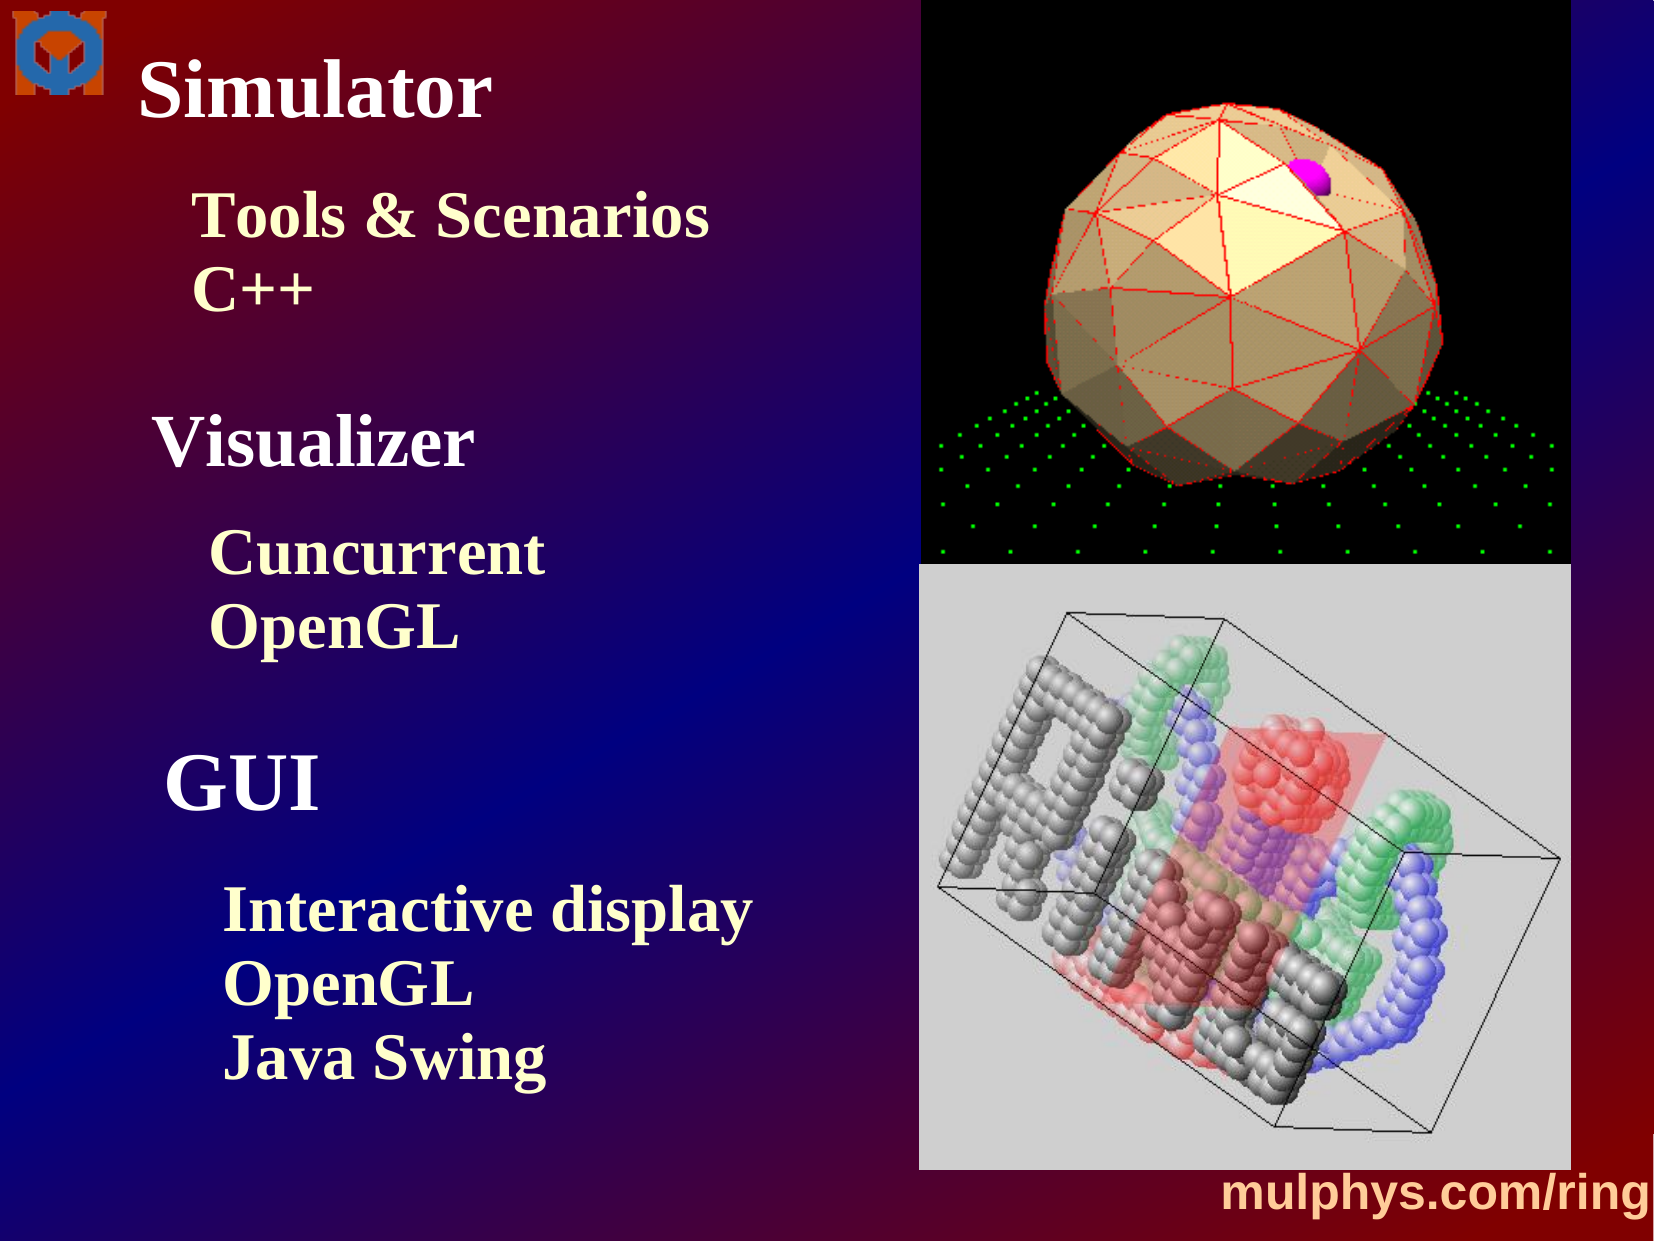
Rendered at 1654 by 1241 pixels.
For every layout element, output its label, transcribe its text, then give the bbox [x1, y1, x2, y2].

text_box Cuncurrent OpenGL [208, 514, 547, 710]
text_box Tools & Scenarios C++ [191, 178, 711, 374]
picture [11, 11, 110, 95]
text_box Visualizer [151, 399, 750, 547]
text_box mulphys.com/ring [1220, 1164, 1652, 1230]
text_box GUI [164, 736, 526, 845]
text_box Simulator [137, 43, 495, 152]
text_box Interactive display OpenGL Java Swing [222, 872, 821, 1165]
picture [919, 0, 1571, 1170]
